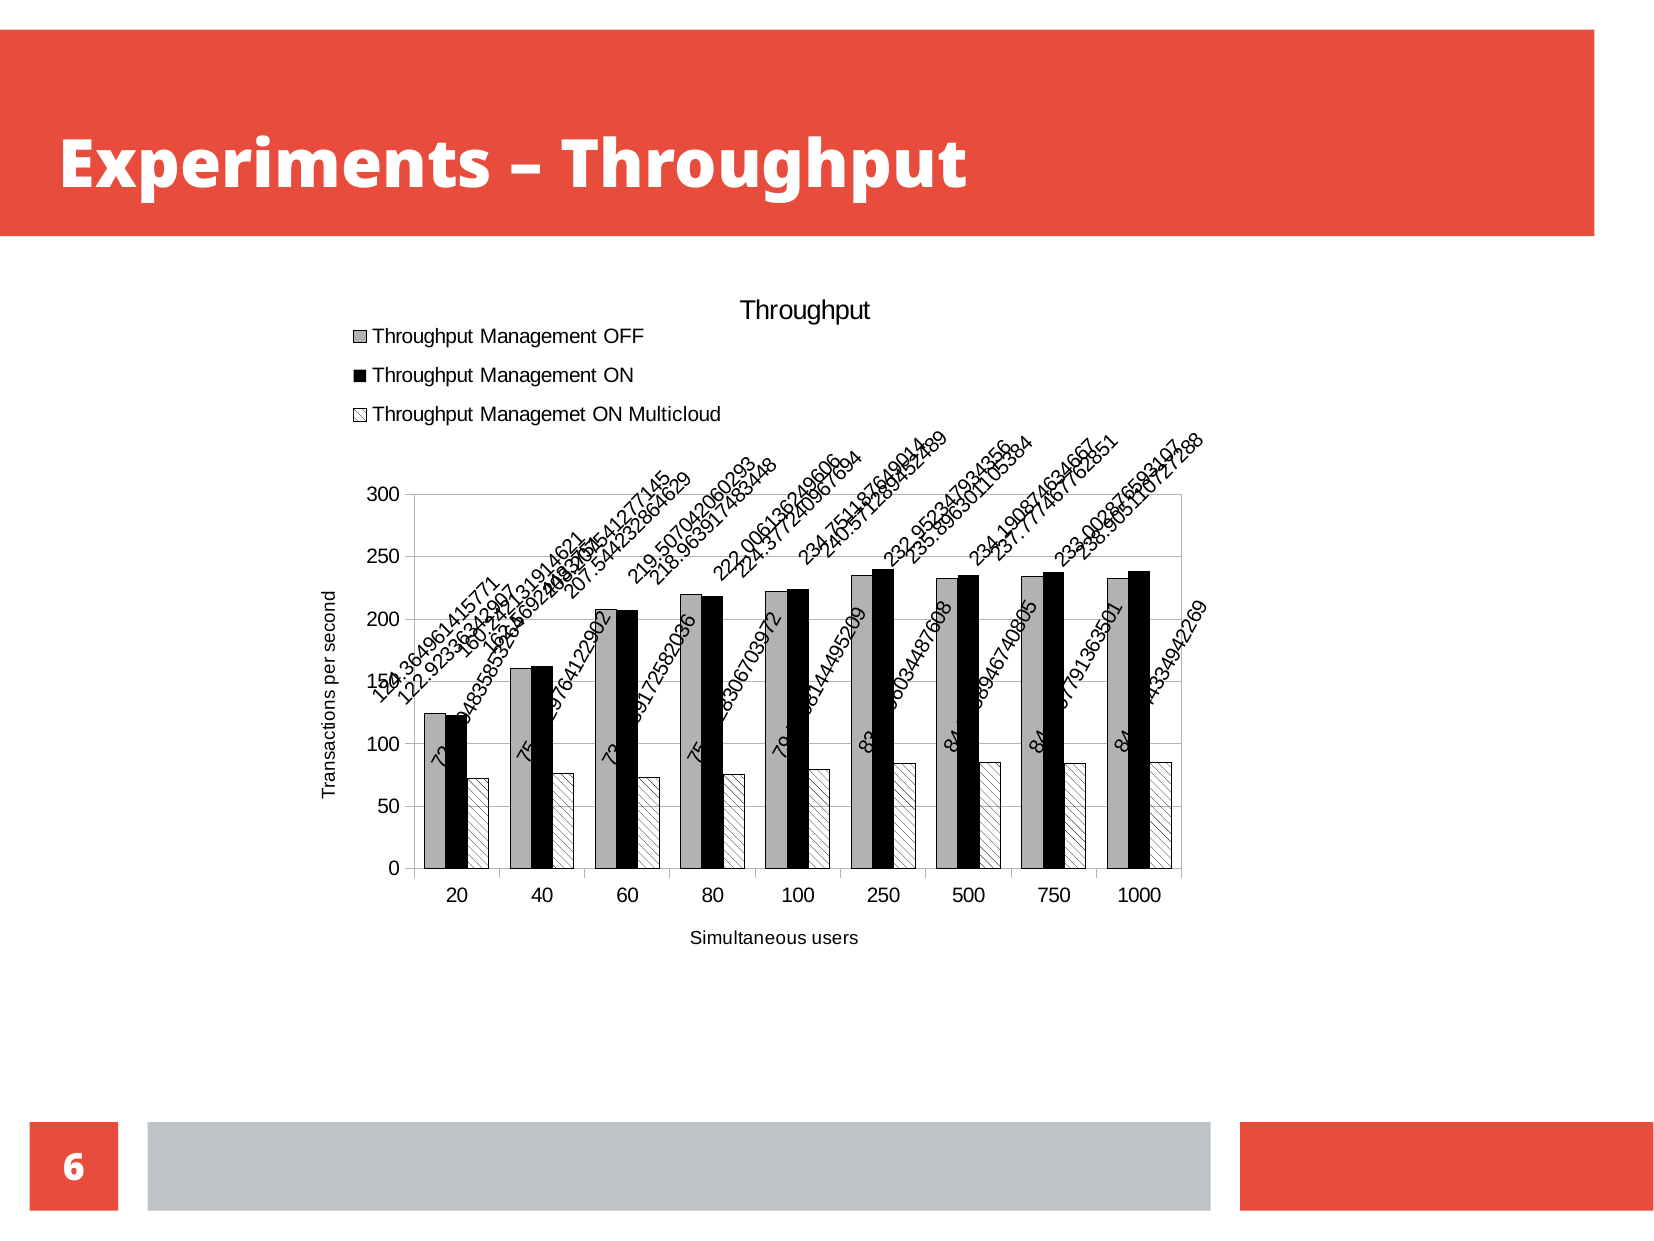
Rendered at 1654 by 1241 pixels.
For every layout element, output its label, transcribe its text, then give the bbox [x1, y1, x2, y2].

chart [271, 265, 1339, 993]
title Experiments – Throughput [59, 59, 1595, 207]
